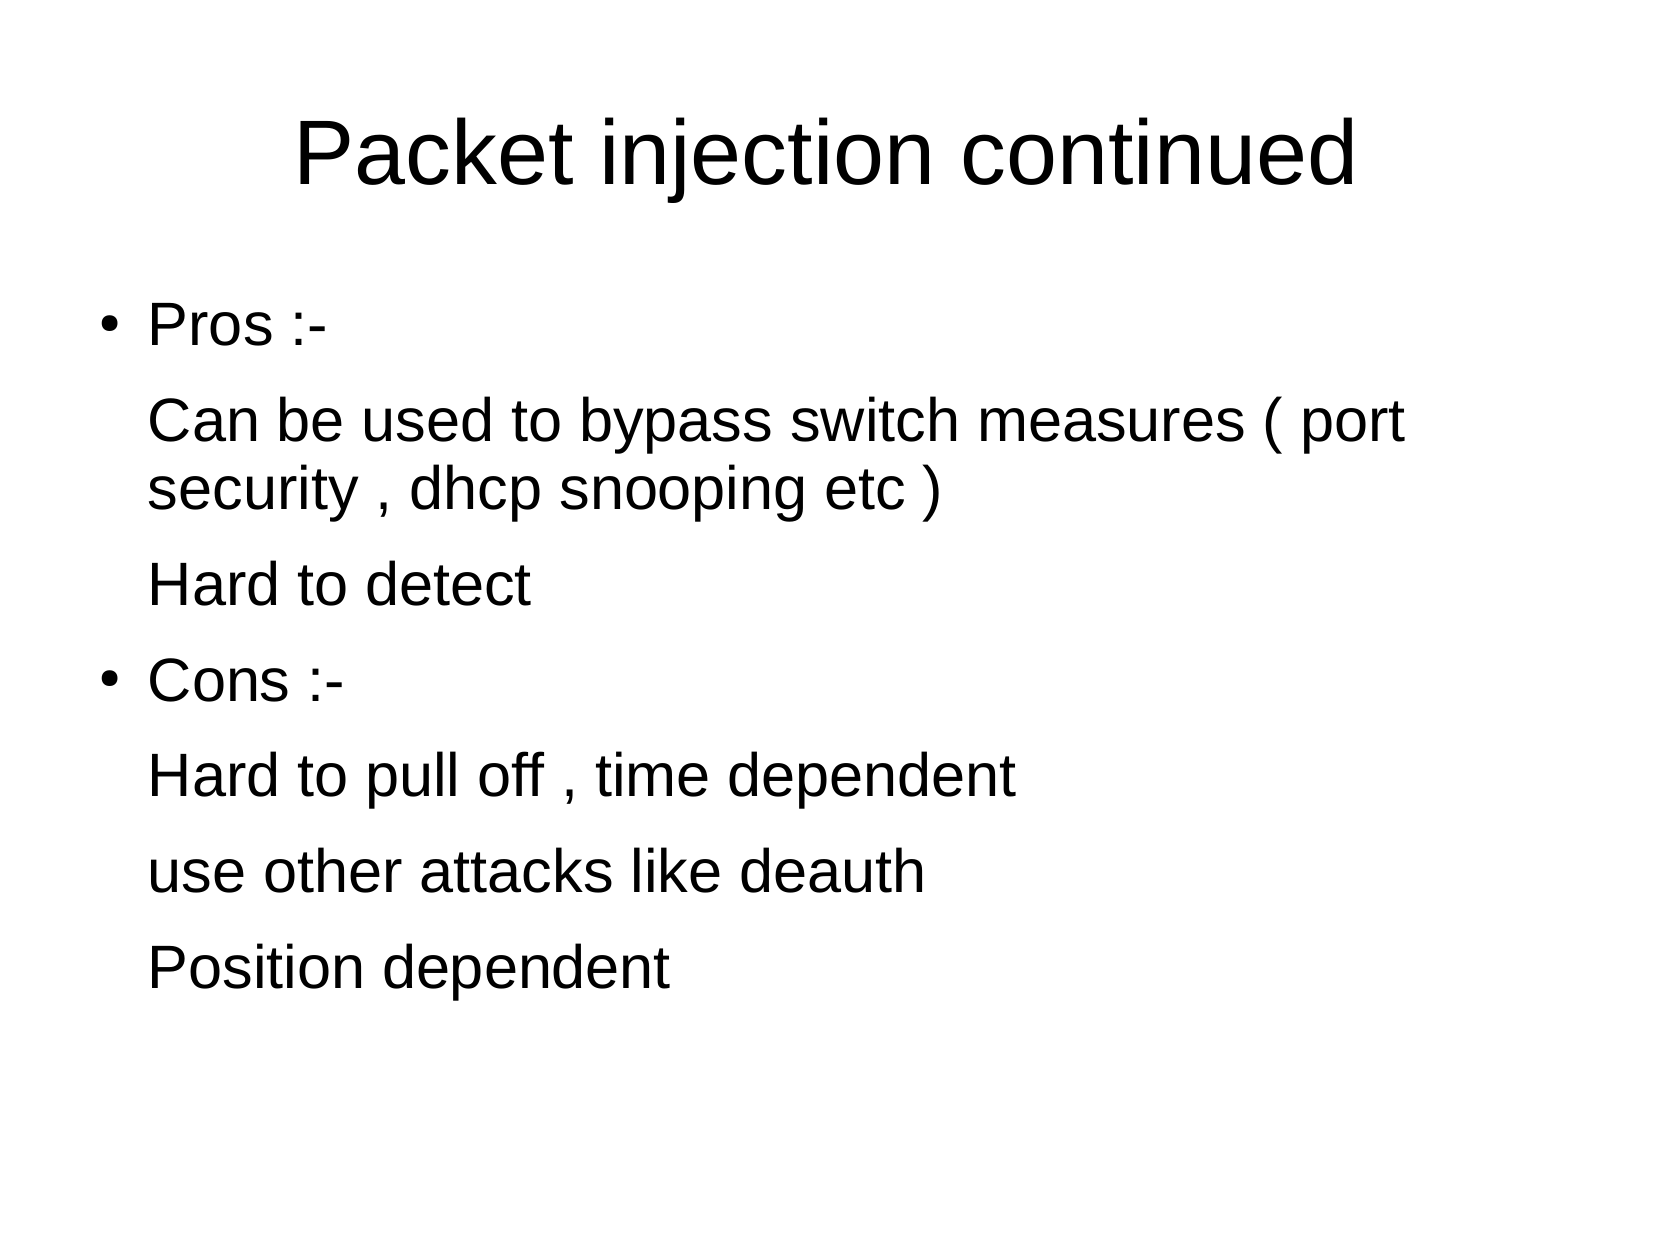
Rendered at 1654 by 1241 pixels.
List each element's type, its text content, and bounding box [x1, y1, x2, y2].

title Packet injection continued [82, 49, 1571, 257]
list Pros :- Can be used to bypass switch measures ( port security , dhcp snooping etc ) Hard to detect Cons :- Hard to pull off , time dependent use other attacks like deauth Position dependent [82, 290, 1571, 1010]
